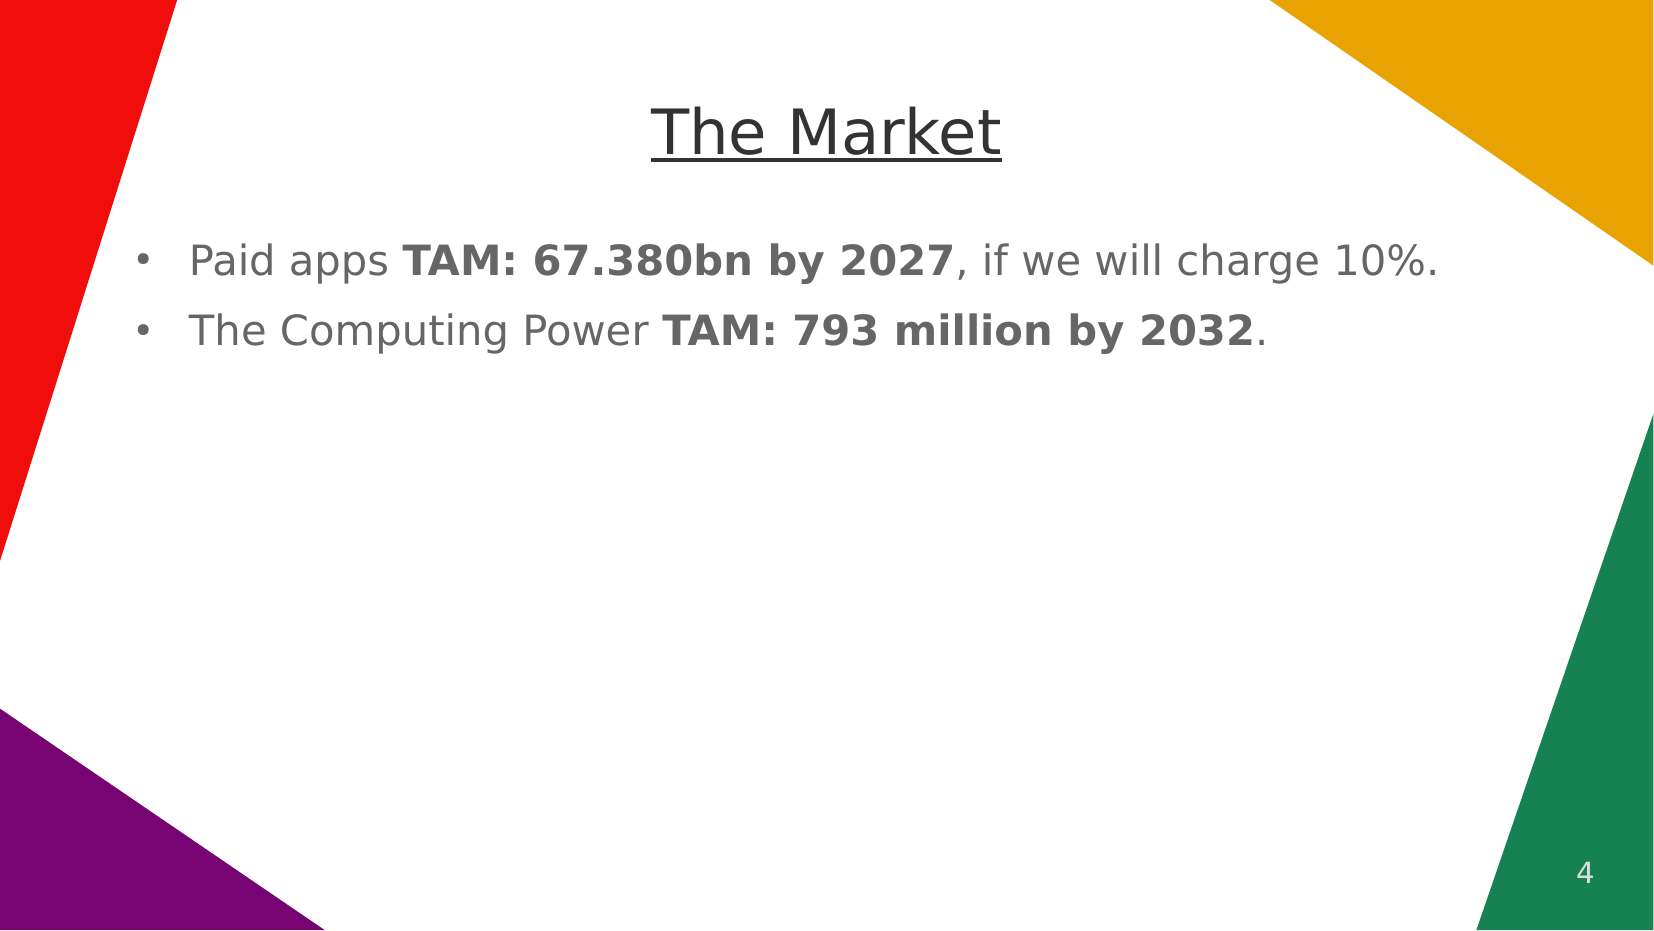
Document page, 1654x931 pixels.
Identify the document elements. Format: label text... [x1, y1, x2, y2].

list Paid apps TAM: 67.380bn by 2027, if we will charge 10%. The Computing Power TAM: 793 million by 2032. [118, 236, 1536, 827]
title The Market [118, 59, 1536, 207]
